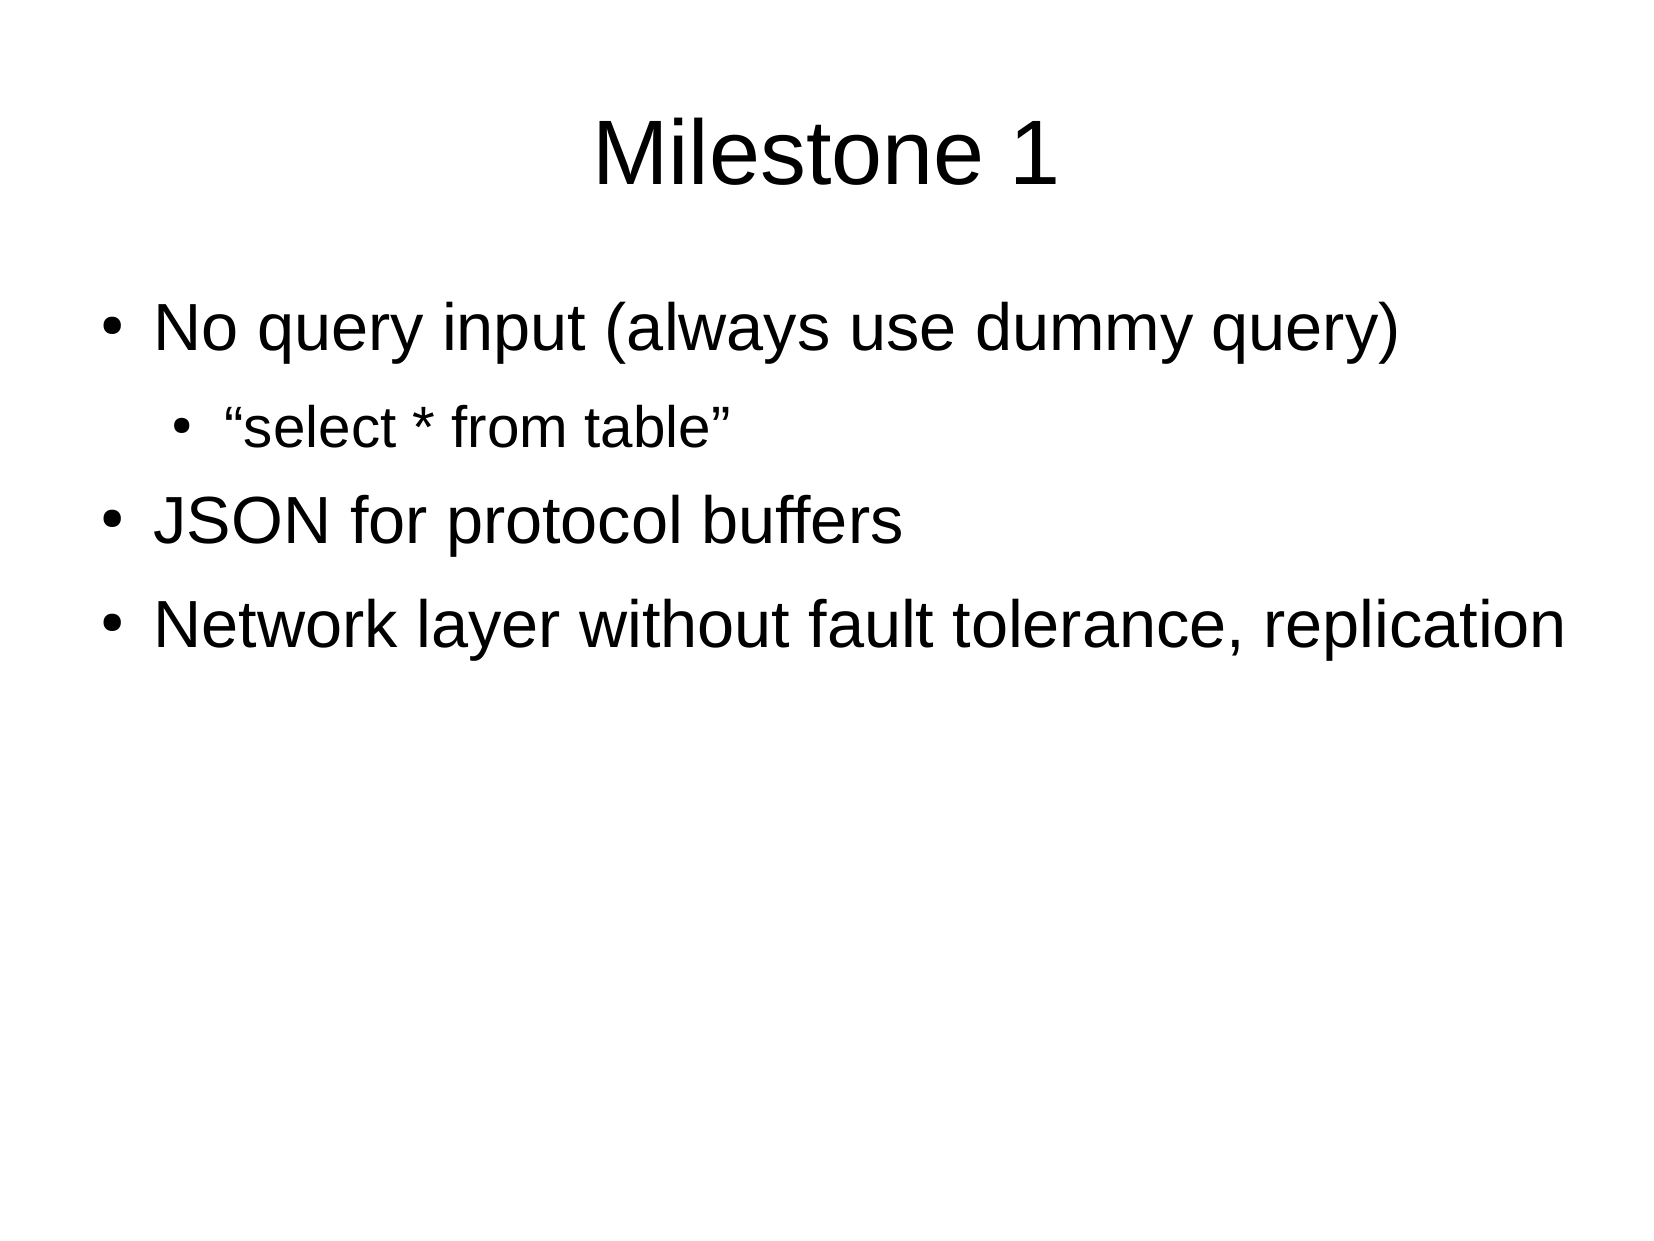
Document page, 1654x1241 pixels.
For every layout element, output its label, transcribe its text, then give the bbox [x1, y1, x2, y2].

list No query input (always use dummy query) “select * from table” JSON for protocol buffers Network layer without fault tolerance, replication [82, 290, 1571, 1109]
title Milestone 1 [82, 49, 1571, 257]
